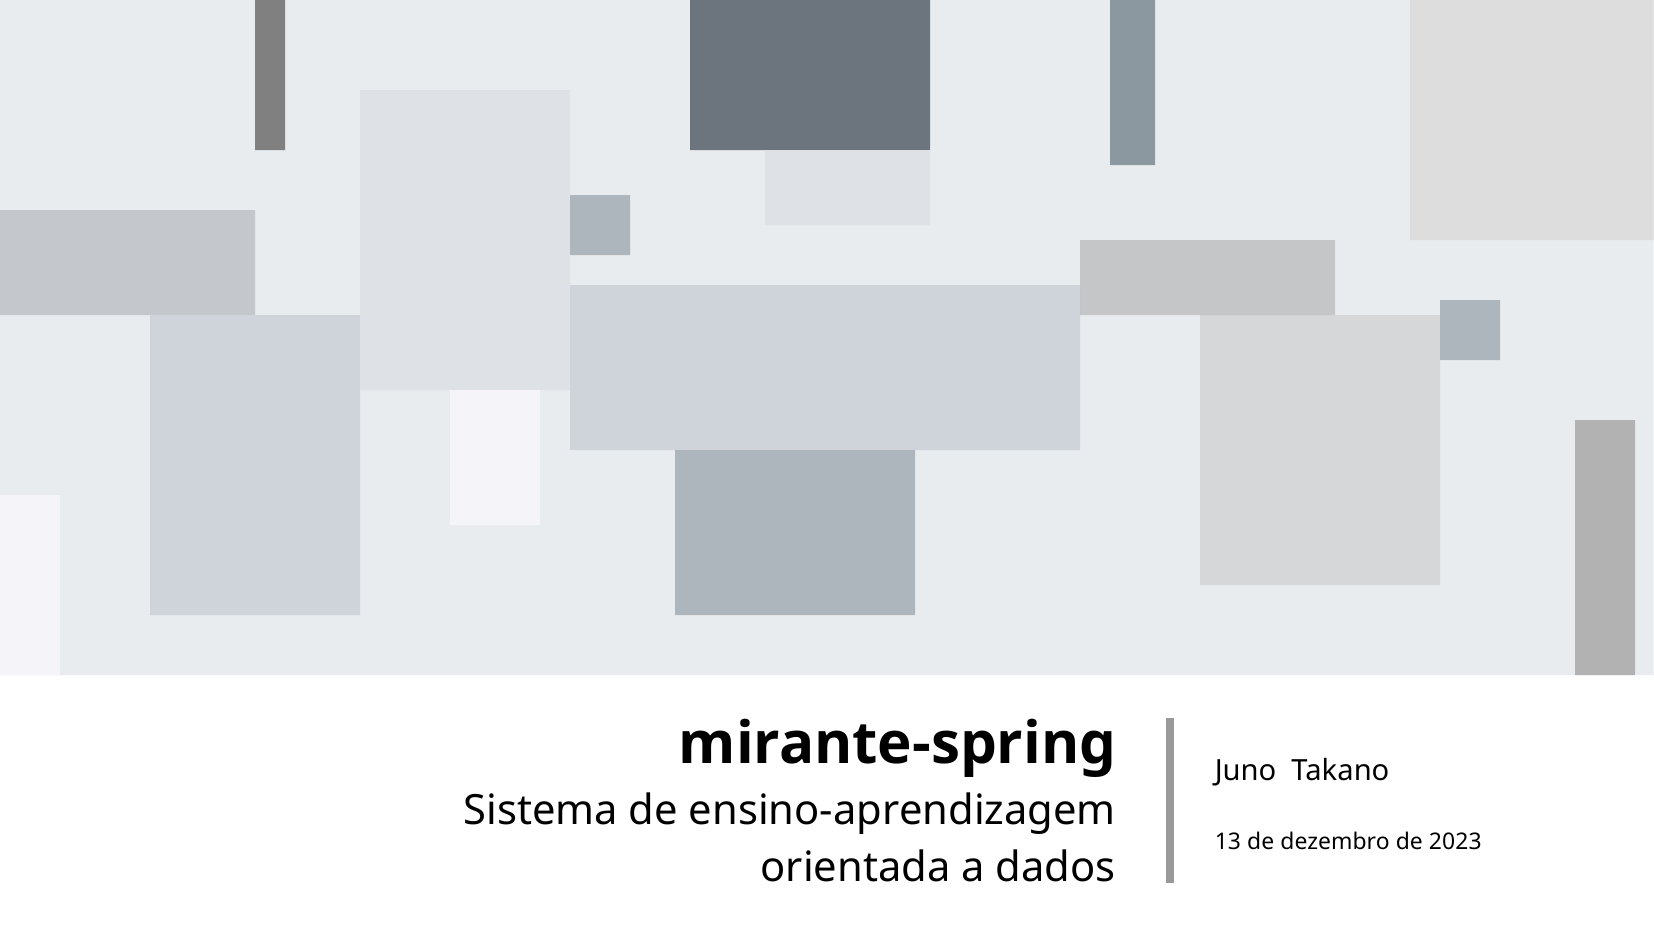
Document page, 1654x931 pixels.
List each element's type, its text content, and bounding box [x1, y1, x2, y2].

text_box mirante-spring Sistema de ensino-aprendizagem orientada a dados [300, 693, 1131, 922]
text_box Juno Takano 13 de dezembro de 2023 [1200, 741, 1591, 864]
